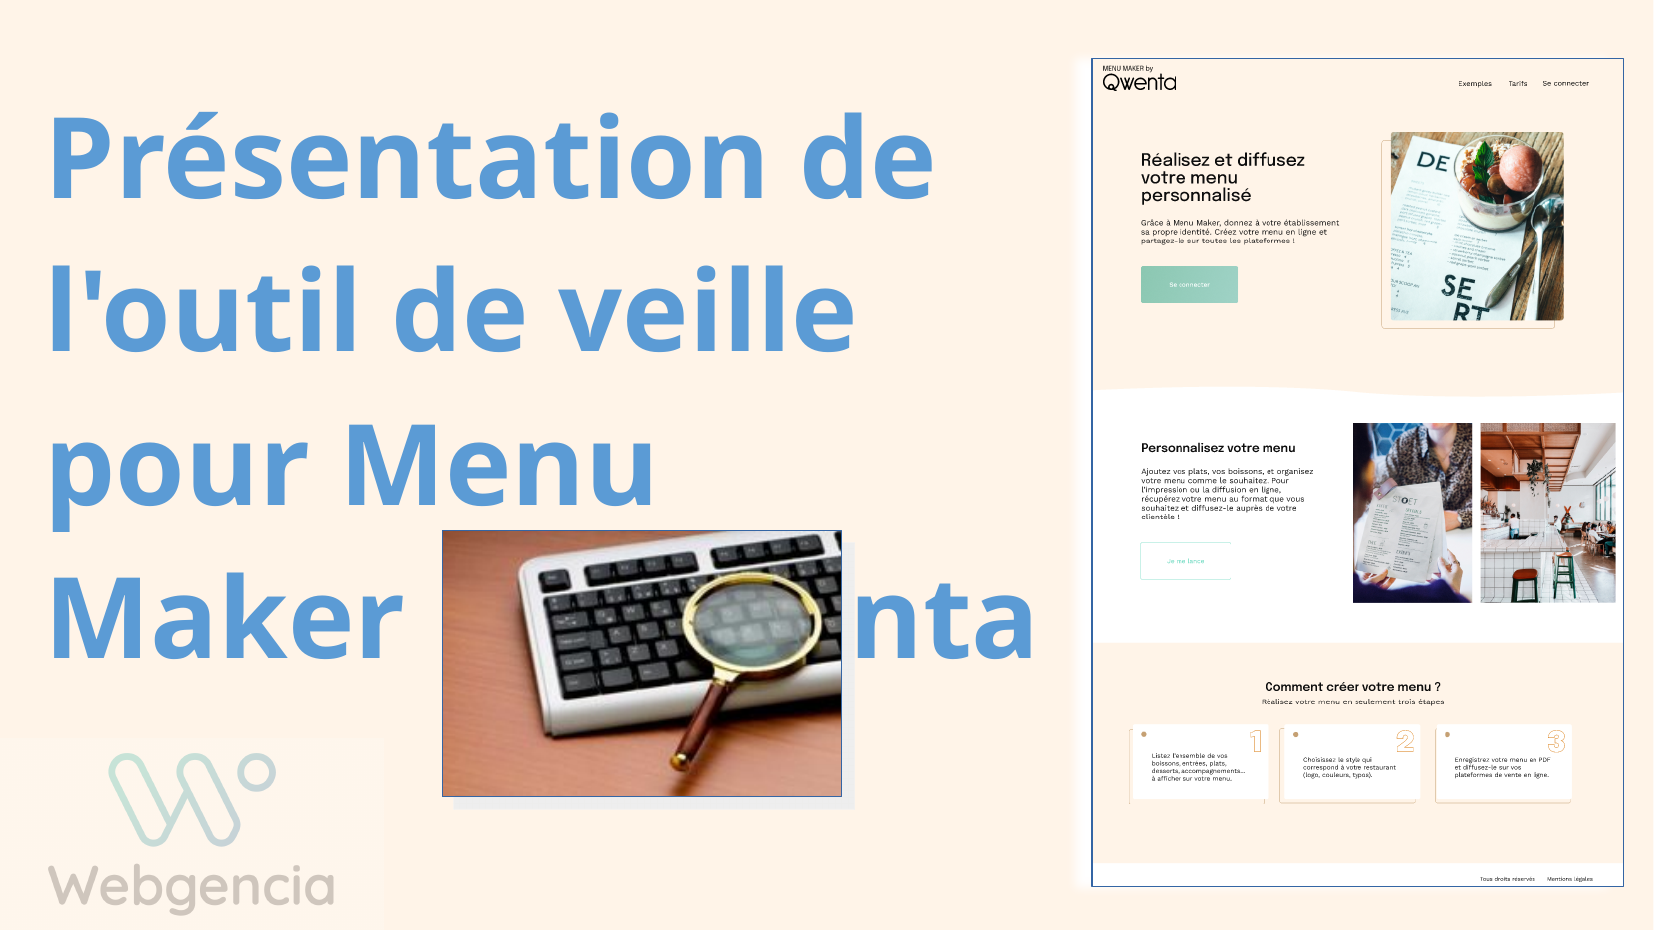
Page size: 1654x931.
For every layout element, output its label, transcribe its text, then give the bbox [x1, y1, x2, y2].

picture [442, 531, 842, 797]
picture [0, 738, 384, 931]
picture [1092, 58, 1623, 886]
text_box Présentation de l'outil de veille pour Menu Maker by Qwenta [29, 71, 1063, 537]
